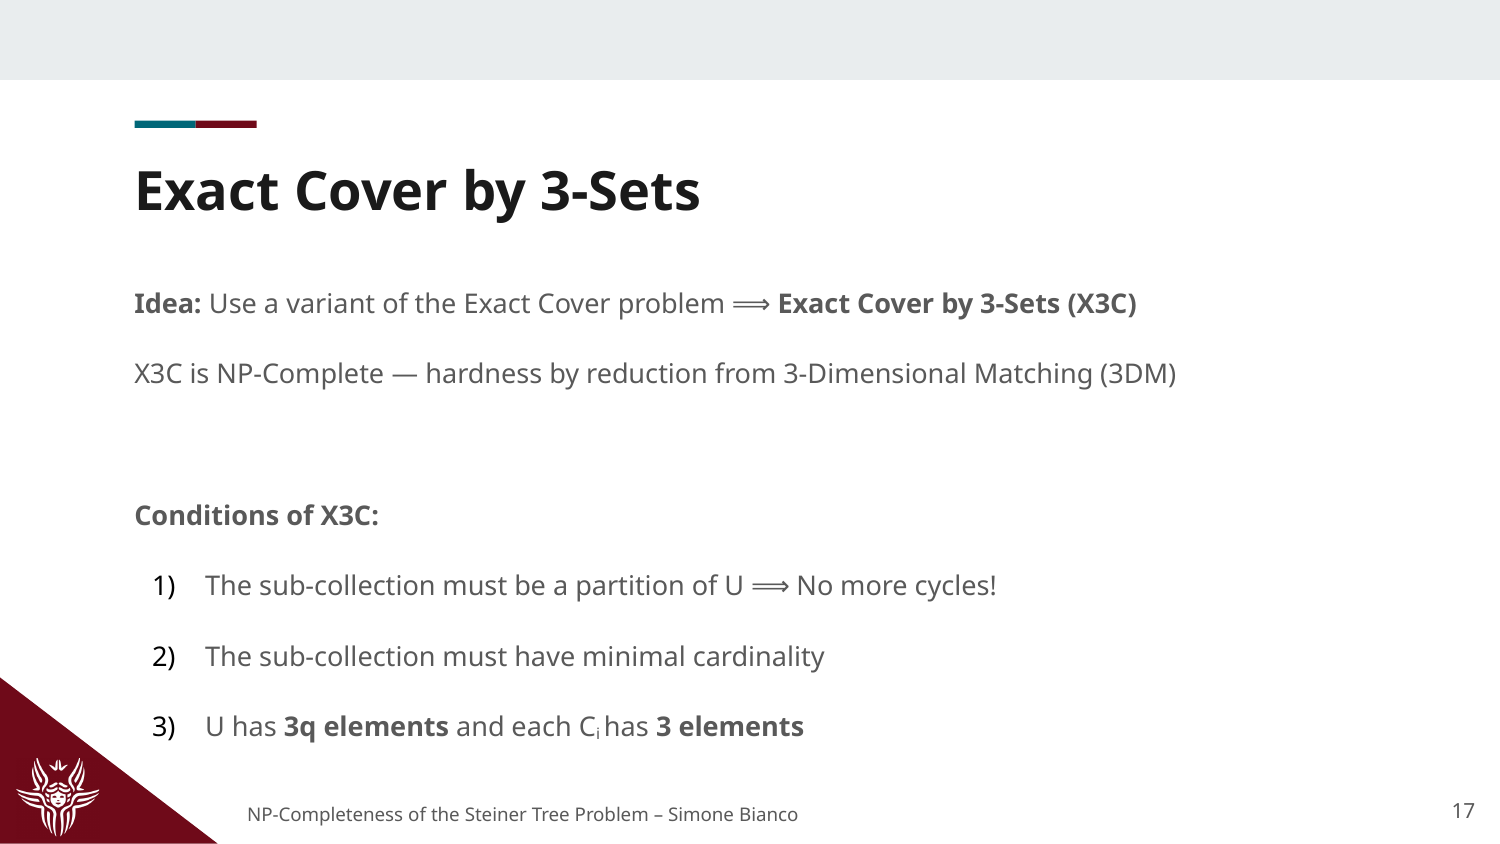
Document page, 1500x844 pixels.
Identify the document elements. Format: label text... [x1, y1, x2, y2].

picture [16, 758, 100, 839]
slide_number <number> [1400, 779, 1491, 844]
subtitle NP-Completeness of the Steiner Tree Problem – Simone Bianco [232, 783, 1193, 839]
list Idea: Use a variant of the Exact Cover problem ⟹ Exact Cover by 3-Sets (X3C) X3C is NP-Complete — hardness by reduction from 3-Dimensional Matching (3DM) Conditions of X3C: The sub-collection must be a partition of U ⟹ No more cycles! The sub-collection must have minimal cardinality U has 3q elements and each Ci has 3 elements [119, 266, 1418, 637]
title Exact Cover by 3-Sets [119, 141, 1381, 230]
